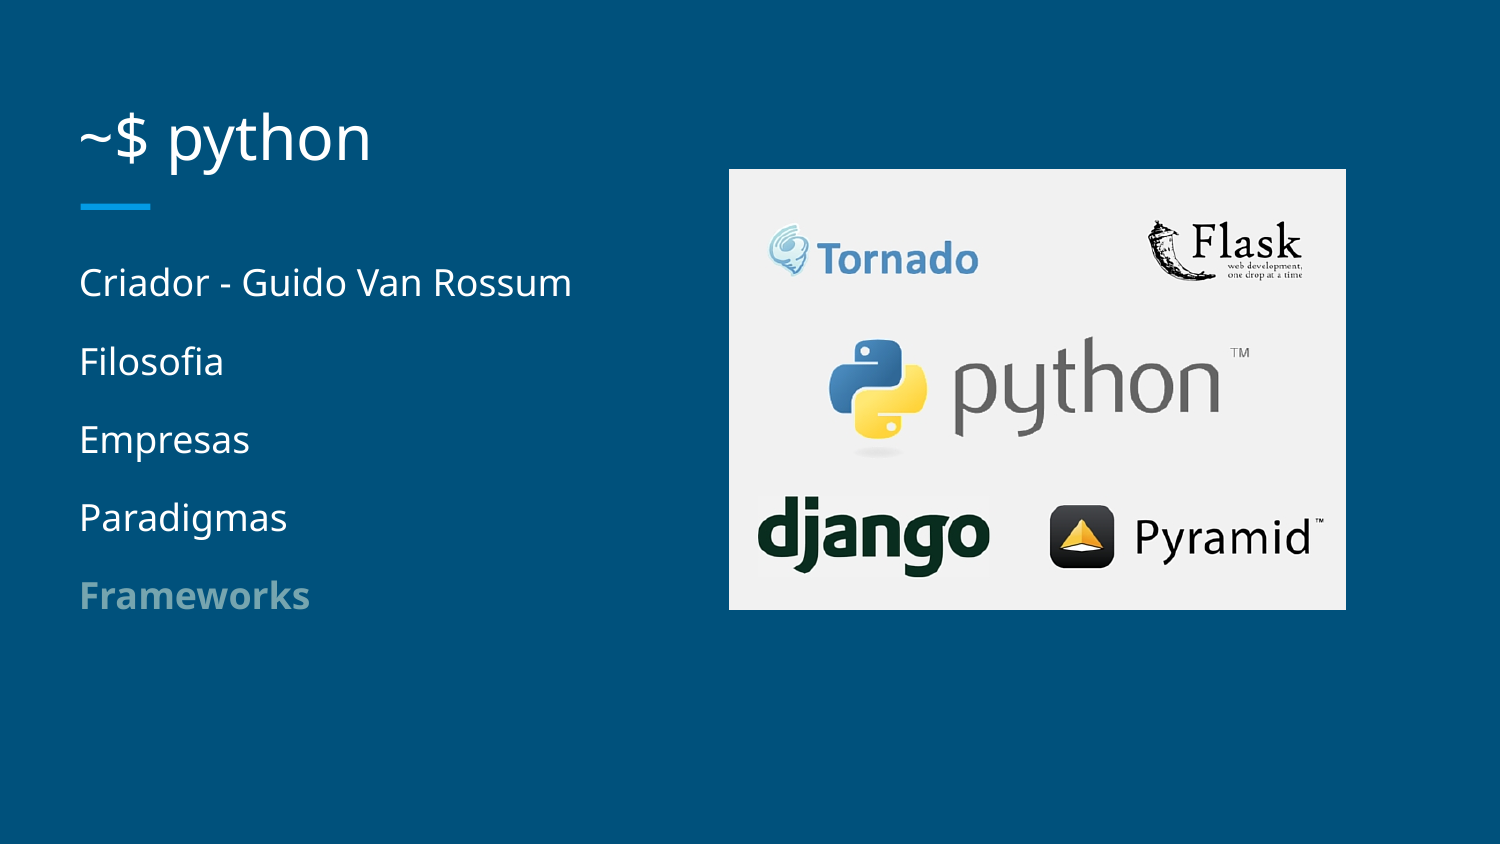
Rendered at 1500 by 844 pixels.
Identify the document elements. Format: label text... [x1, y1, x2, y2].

picture [730, 170, 1345, 609]
title ~$ python [63, 75, 1437, 188]
list Criador - Guido Van Rossum Filosofia Empresas Paradigmas Frameworks [63, 244, 1437, 750]
